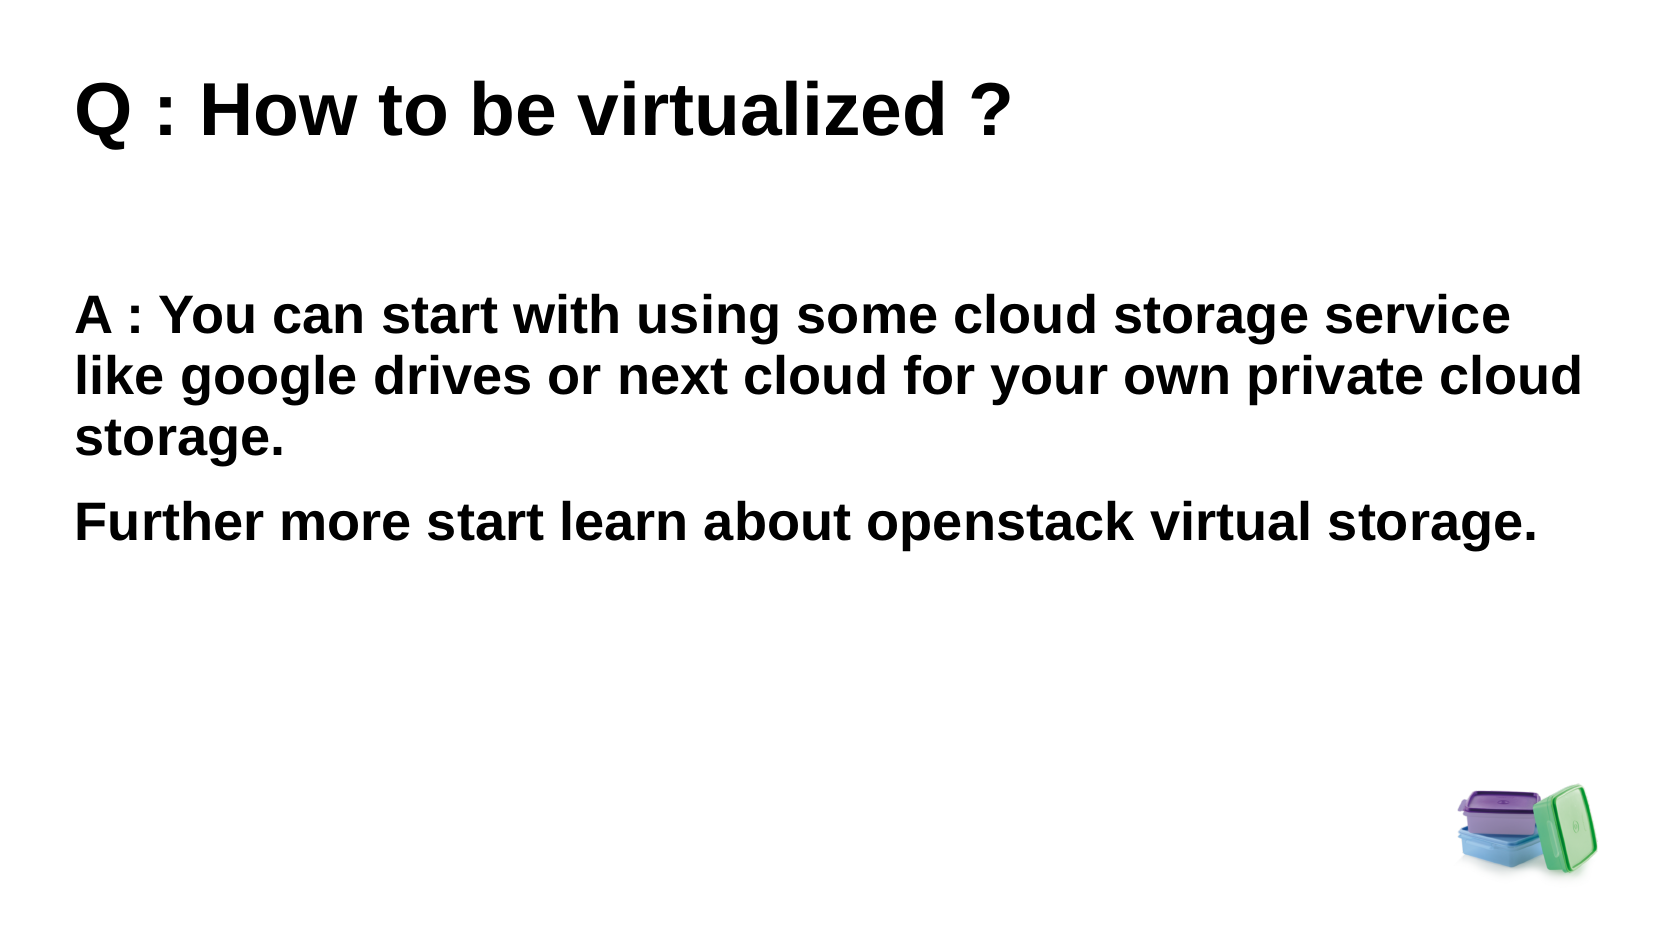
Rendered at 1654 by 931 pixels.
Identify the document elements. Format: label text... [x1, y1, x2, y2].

text_box Q : How to be virtualized ? A : You can start with using some cloud storage service like google drives or next cloud for your own private cloud storage. Further more start learn about openstack virtual storage. [60, 60, 1621, 560]
picture [1446, 779, 1606, 897]
